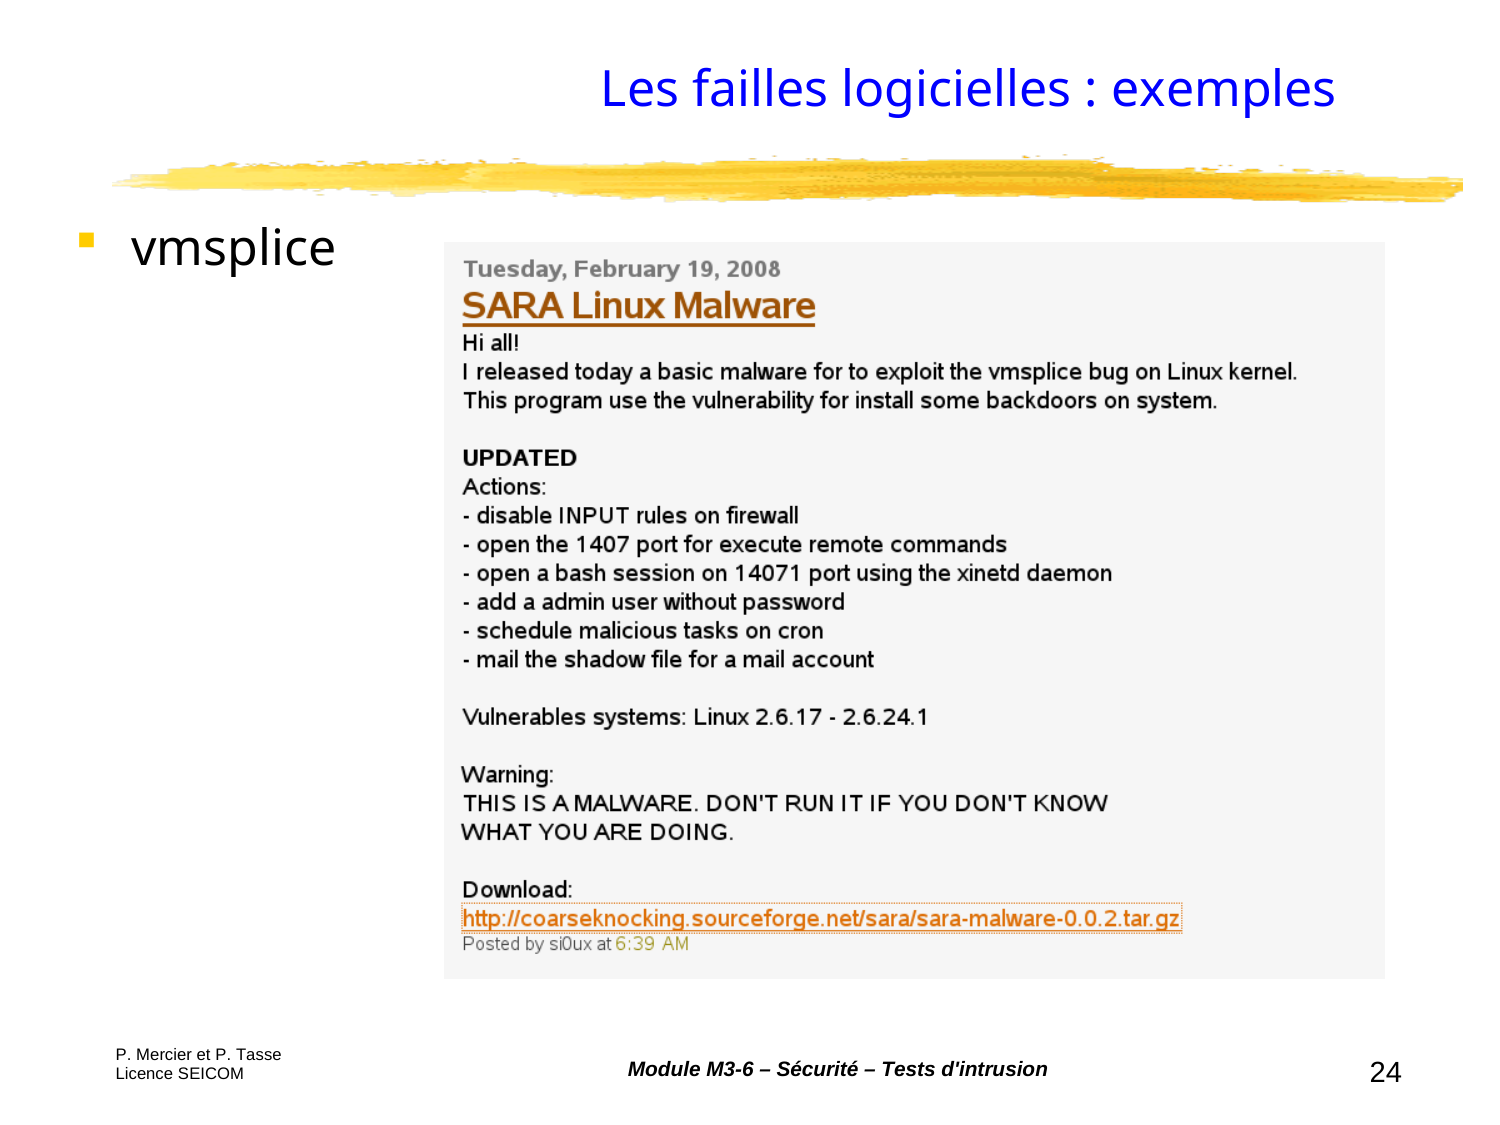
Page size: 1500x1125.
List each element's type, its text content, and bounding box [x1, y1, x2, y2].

title Les failles logicielles : exemples [62, 44, 1338, 131]
picture [112, 149, 1463, 213]
list vmsplice [74, 212, 1417, 1011]
picture [444, 242, 1385, 979]
